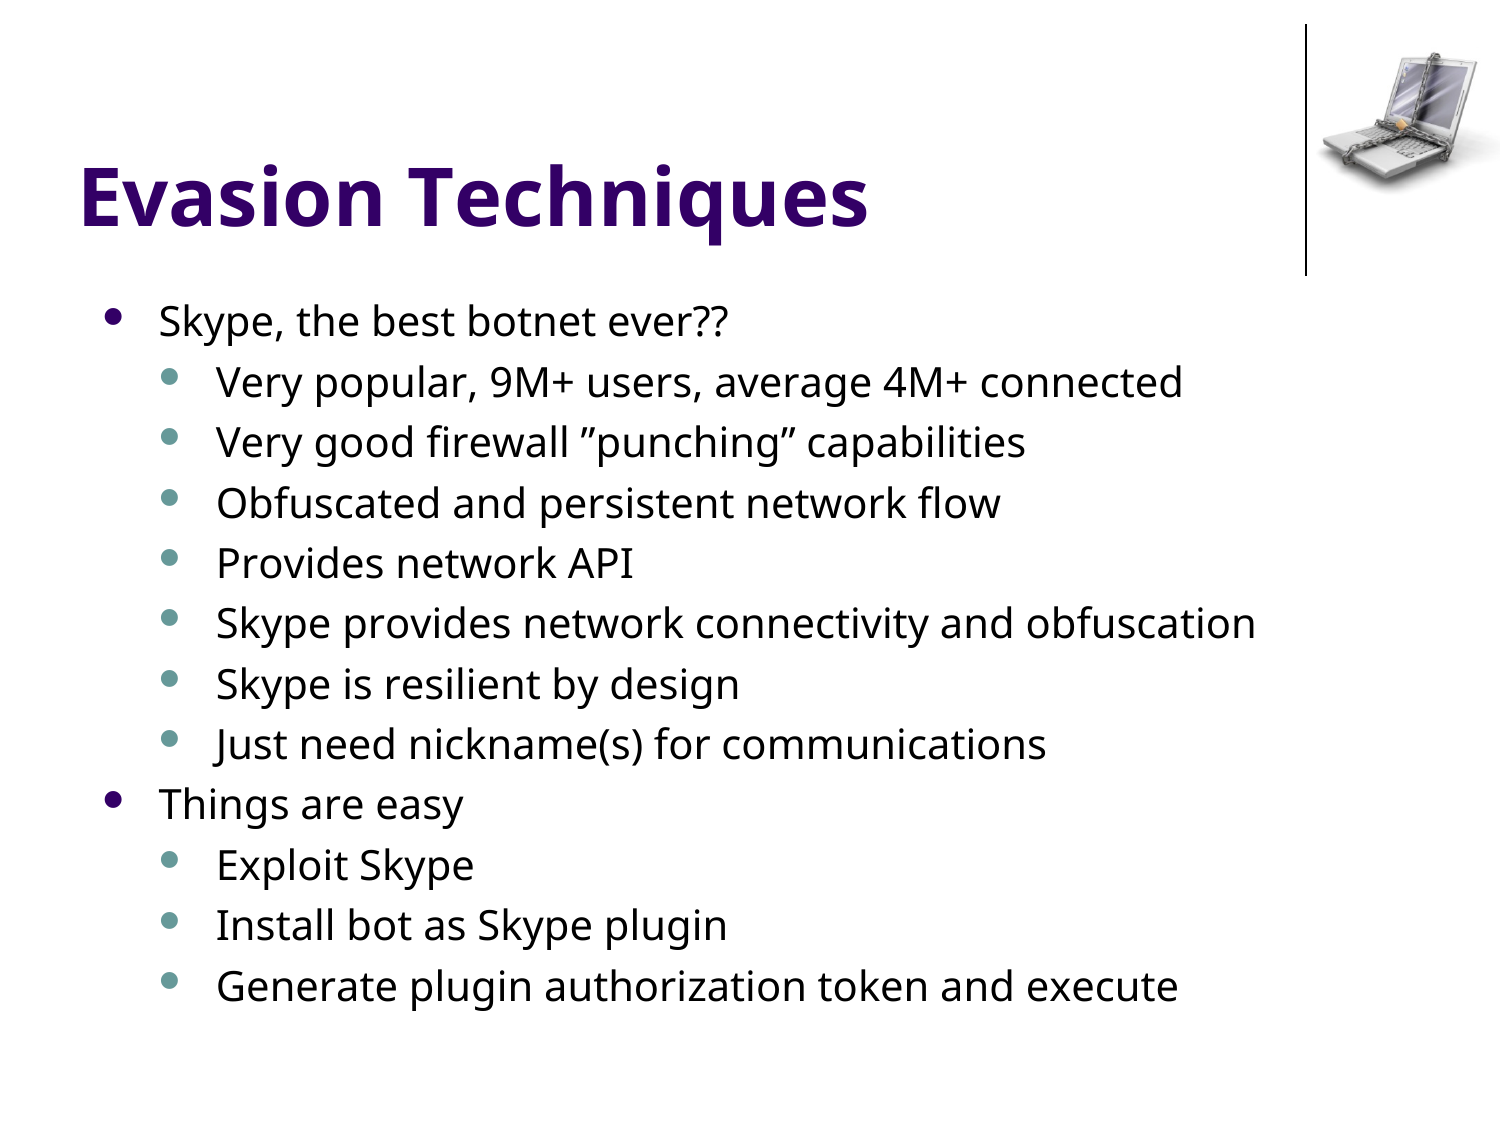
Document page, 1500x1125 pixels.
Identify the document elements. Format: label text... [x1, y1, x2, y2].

picture [1300, 41, 1305, 200]
picture [1307, 41, 1500, 200]
text_box Skype, the best botnet ever?? Very popular, 9M+ users, average 4M+ connected Very good firewall ”punching” capabilities Obfuscated and persistent network flow Provides network API Skype provides network connectivity and obfuscation Skype is resilient by design Just need nickname(s) for communications Things are easy Exploit Skype Install bot as Skype plugin Generate plugin authorization token and execute [87, 287, 1438, 1012]
text_box Evasion Techniques [62, 37, 1300, 251]
